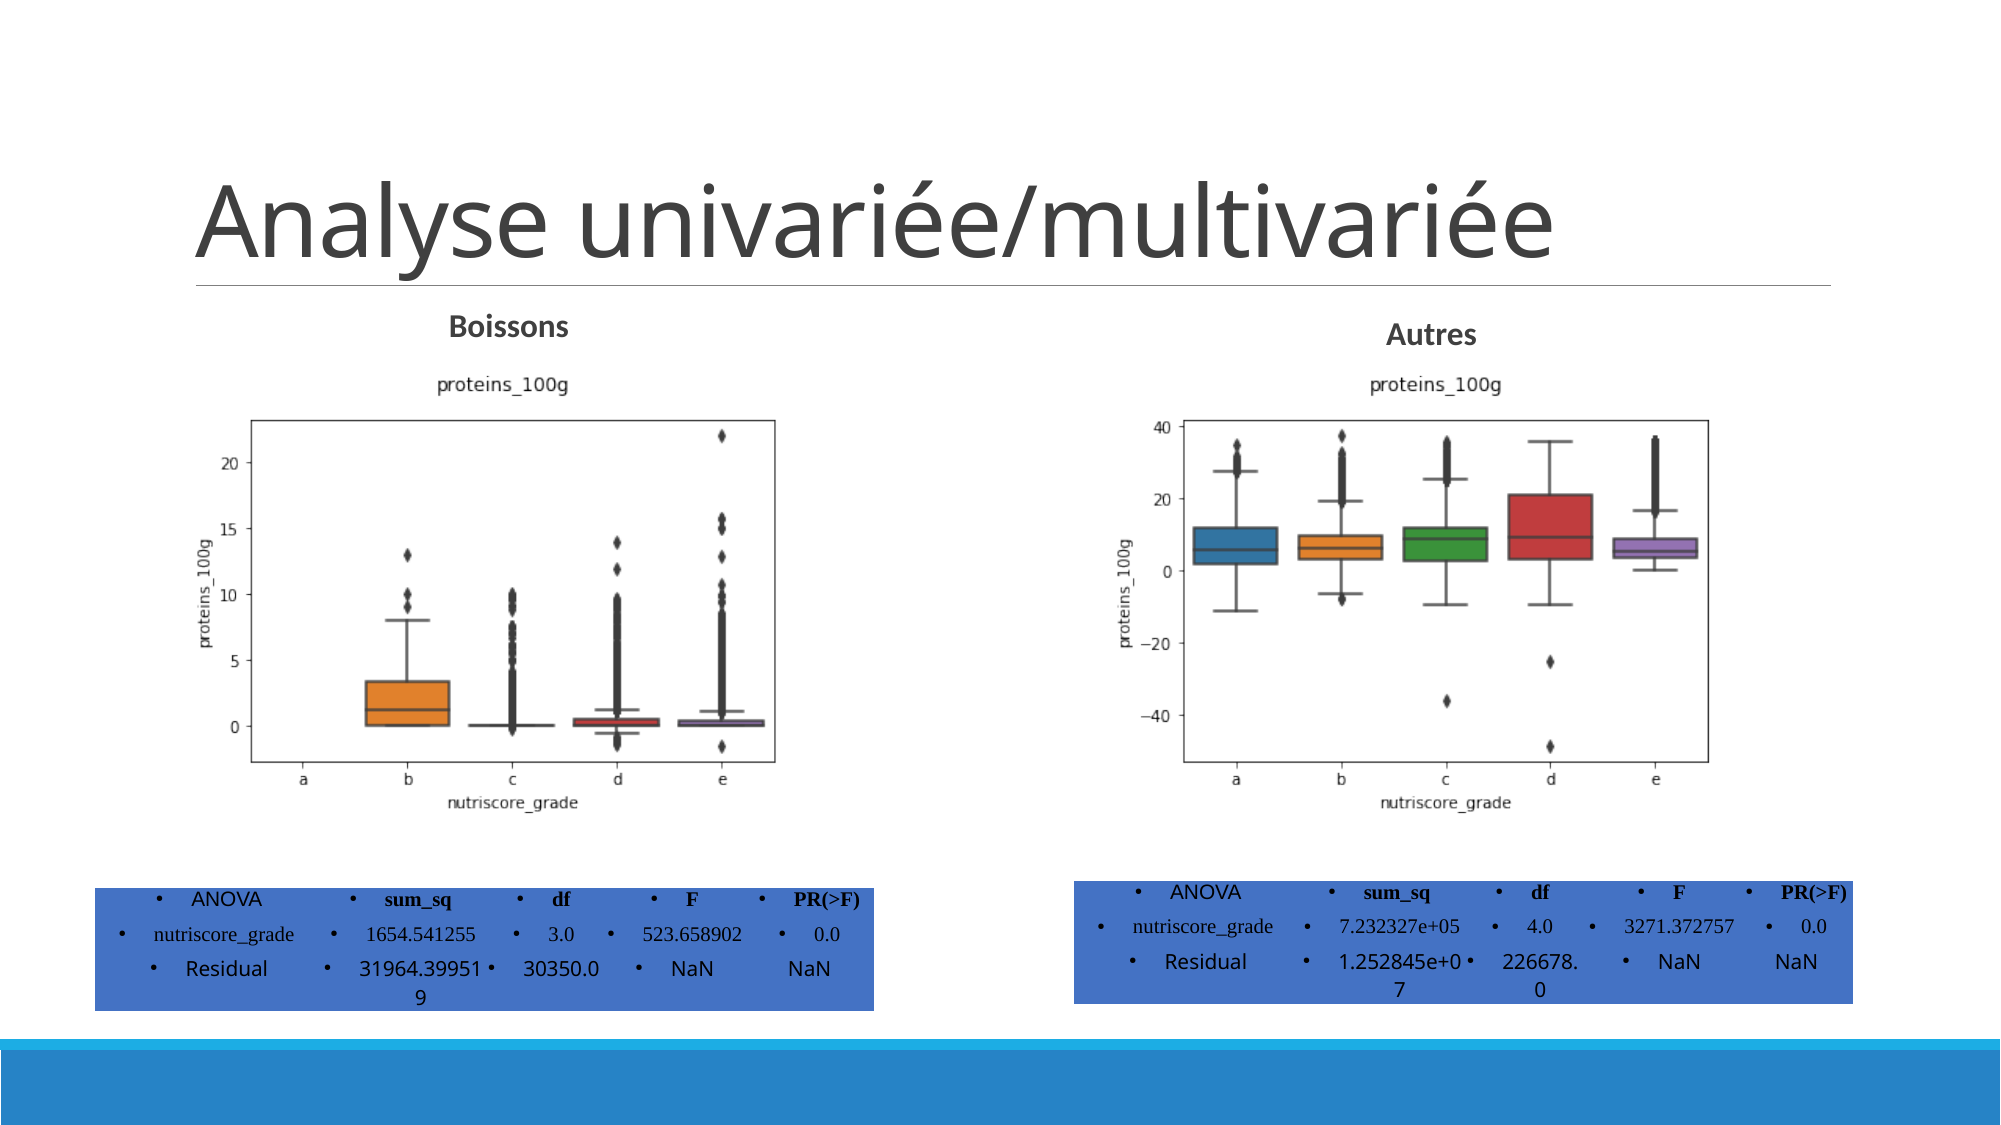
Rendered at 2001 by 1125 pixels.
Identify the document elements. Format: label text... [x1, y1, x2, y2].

list Boissons [433, 301, 619, 365]
text_box Autres [1371, 309, 1556, 365]
table_cell 226678.0 [1462, 947, 1583, 1004]
table_cell NaN [745, 954, 874, 1011]
table_cell 3.0 [483, 923, 605, 954]
table_cell Residual [95, 954, 324, 1011]
table_cell 1.252845e+07 [1302, 947, 1462, 1004]
table_cell nutriscore_grade [95, 923, 324, 954]
table_cell 523.658902 [605, 923, 745, 954]
table_cell NaN [605, 954, 745, 1011]
table_cell 30350.0 [483, 954, 605, 1011]
table_cell Residual [1074, 947, 1302, 1004]
table_cell 1654.541255 [324, 923, 483, 954]
table_cell 0.0 [1740, 915, 1853, 947]
table_cell 7.232327e+05 [1302, 915, 1462, 947]
table_cell 0.0 [745, 923, 874, 954]
picture [1105, 365, 1719, 823]
table_header F [1583, 881, 1740, 915]
table_header F [605, 888, 745, 923]
table_cell 4.0 [1462, 915, 1583, 947]
table_header sum_sq [1302, 881, 1462, 915]
table_header df [483, 888, 605, 923]
title Analyse univariée/multivariée [180, 47, 1831, 286]
picture [185, 365, 784, 823]
table_cell NaN [1583, 947, 1740, 1004]
table_header PR(>F) [745, 888, 874, 923]
table_cell 31964.399519 [324, 954, 483, 1011]
table_header sum_sq [324, 888, 483, 923]
table_header ANOVA [95, 888, 324, 923]
table_header df [1462, 881, 1583, 915]
table_header ANOVA [1074, 881, 1302, 915]
table_cell NaN [1740, 947, 1853, 1004]
table_cell nutriscore_grade [1074, 915, 1302, 947]
table_header PR(>F) [1740, 881, 1853, 915]
table_cell 3271.372757 [1583, 915, 1740, 947]
